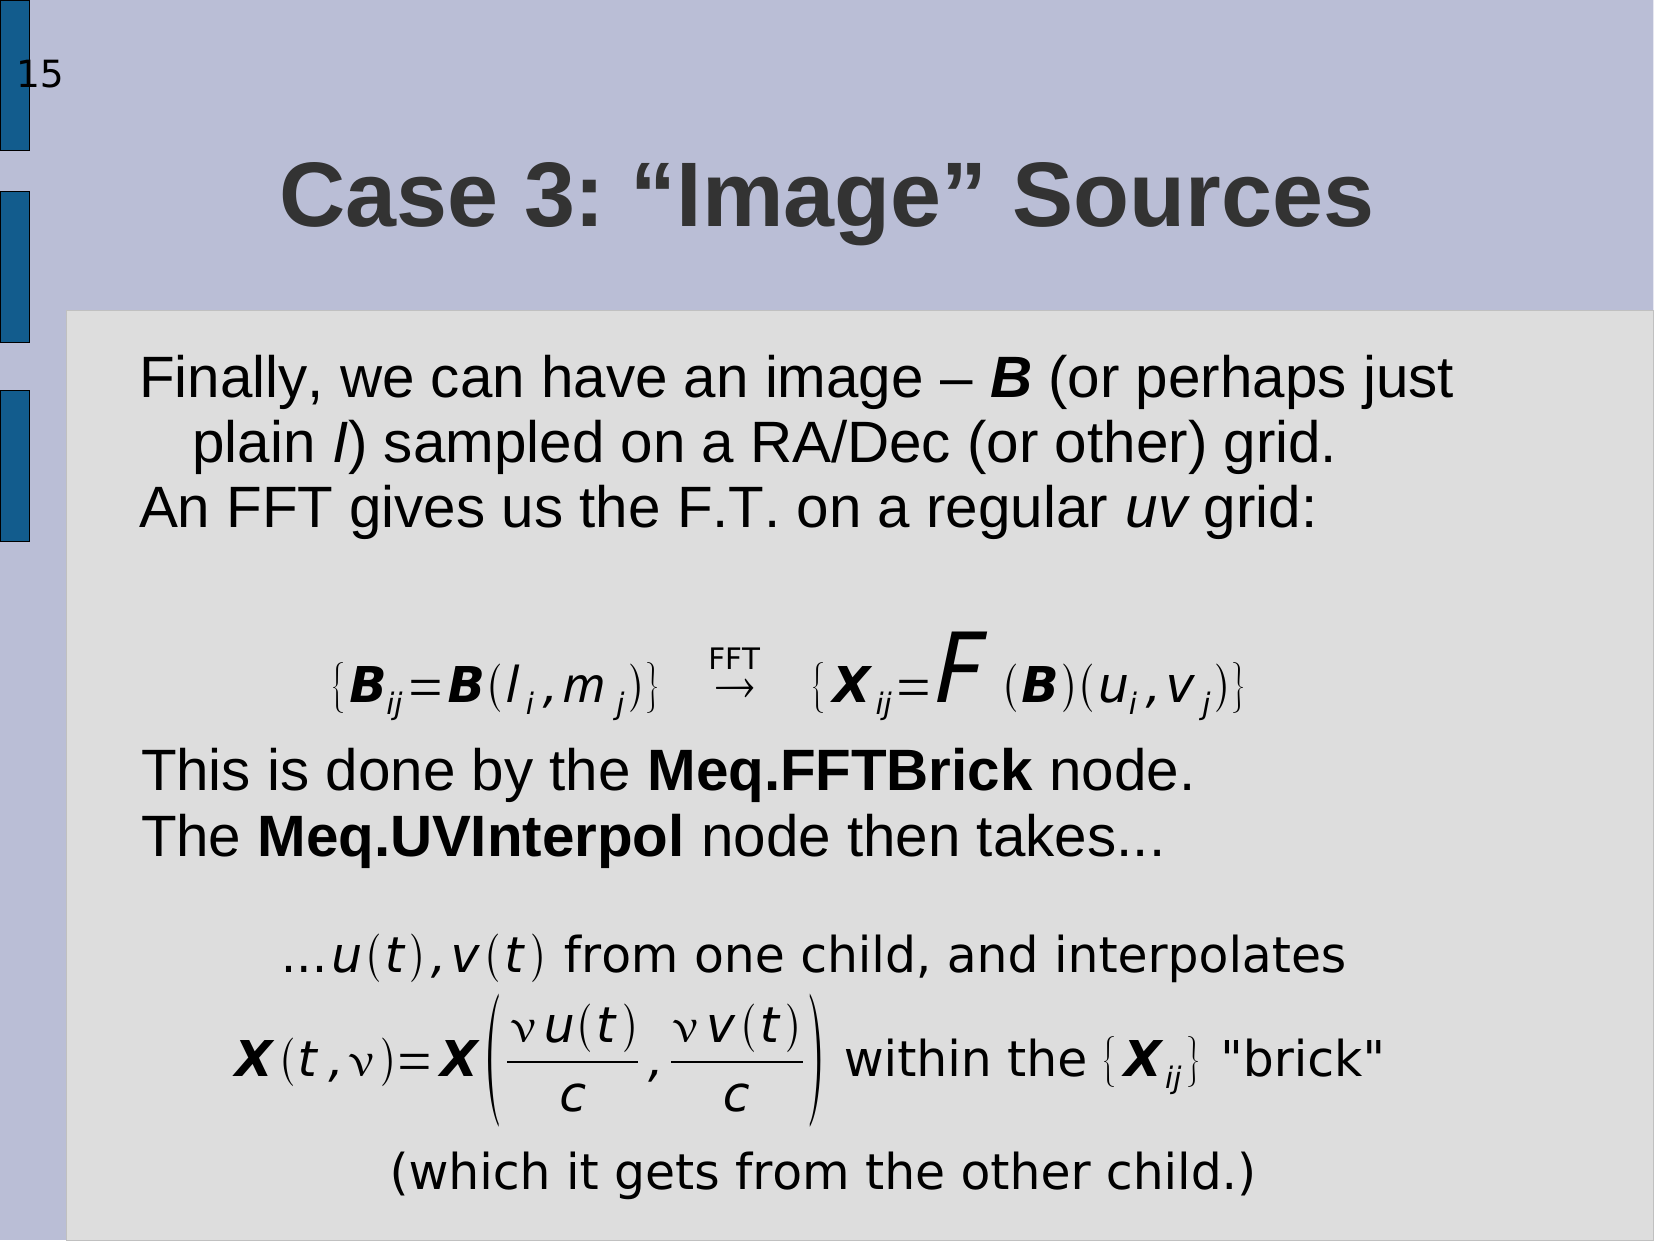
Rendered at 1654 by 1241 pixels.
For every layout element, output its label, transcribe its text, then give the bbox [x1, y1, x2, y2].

chart [324, 620, 1256, 727]
text_box <number> [3, 45, 238, 119]
title Case 3: “Image” Sources [121, 91, 1534, 299]
list Finally, we can have an image – B (or perhaps just plain I) sampled on a RA/Dec (or other) grid. An FFT gives us the F.T. on a regular uv grid: [121, 344, 1534, 616]
list This is done by the Meq.FFTBrick node. The Meq.UVInterpol node then takes... [123, 738, 1595, 896]
chart [224, 915, 1388, 1205]
